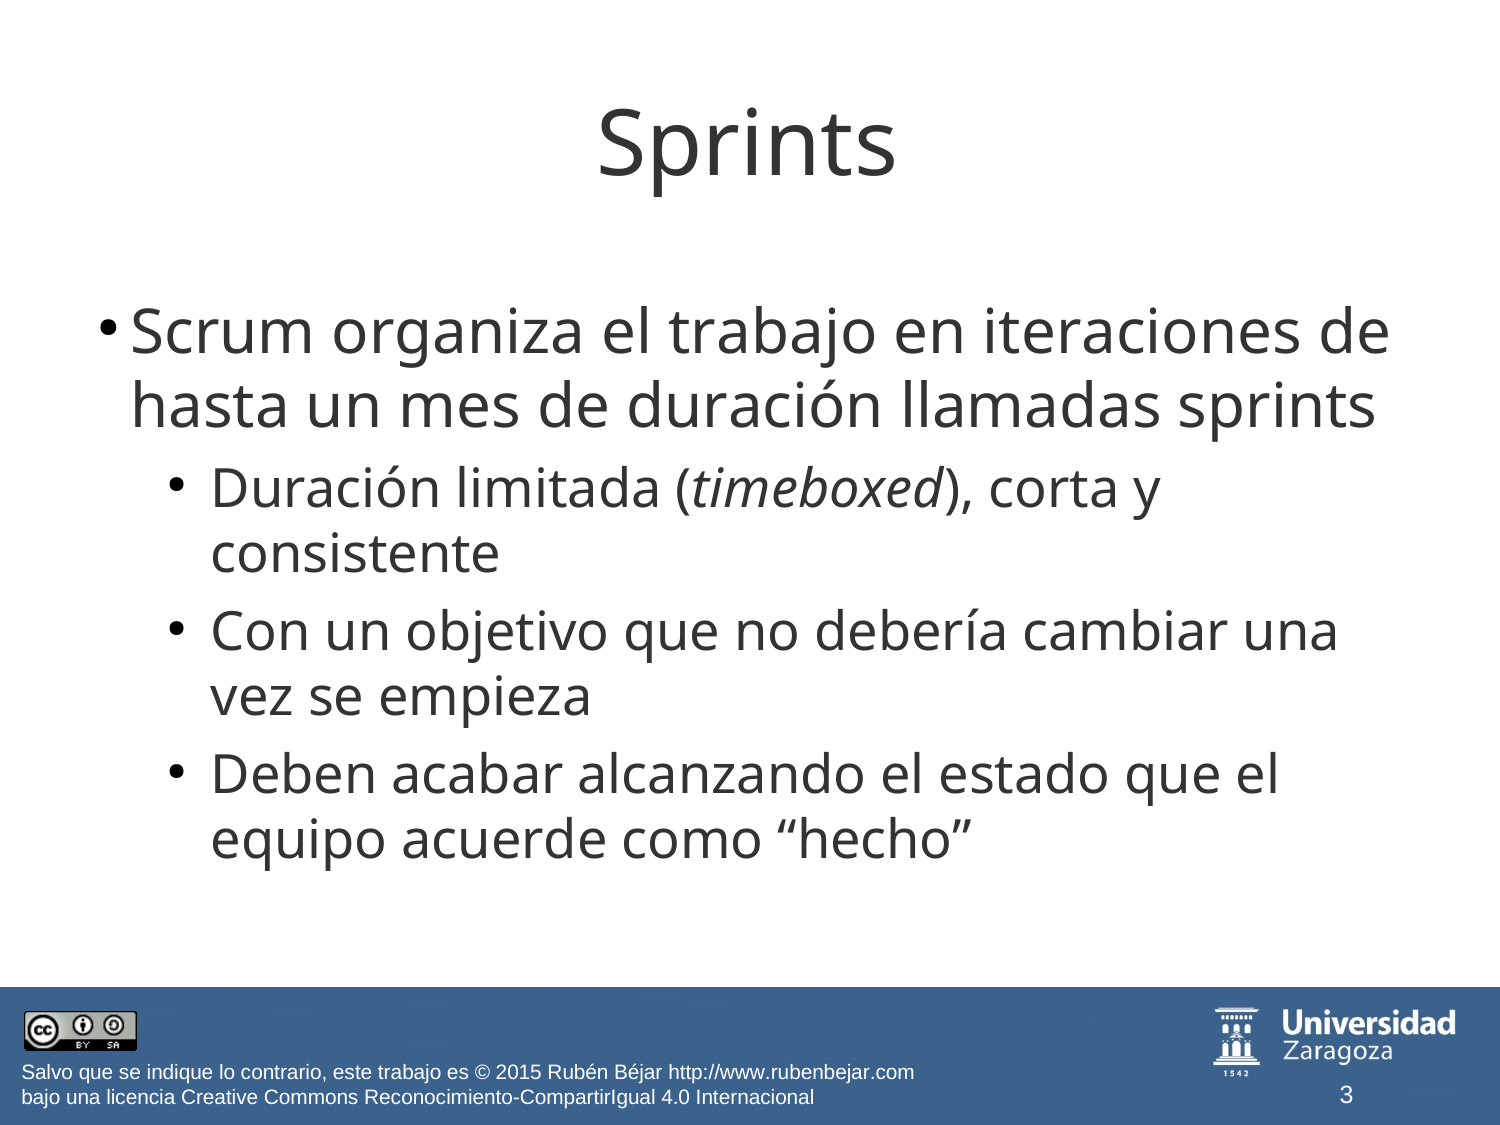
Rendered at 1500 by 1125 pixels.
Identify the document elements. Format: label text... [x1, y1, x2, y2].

list Scrum organiza el trabajo en iteraciones de hasta un mes de duración llamadas sprints Duración limitada (timeboxed), corta y consistente Con un objetivo que no debería cambiar una vez se empieza Deben acabar alcanzando el estado que el equipo acuerde como “hecho” [82, 283, 1418, 957]
picture [0, 987, 1500, 1125]
title Sprints [74, 21, 1420, 257]
